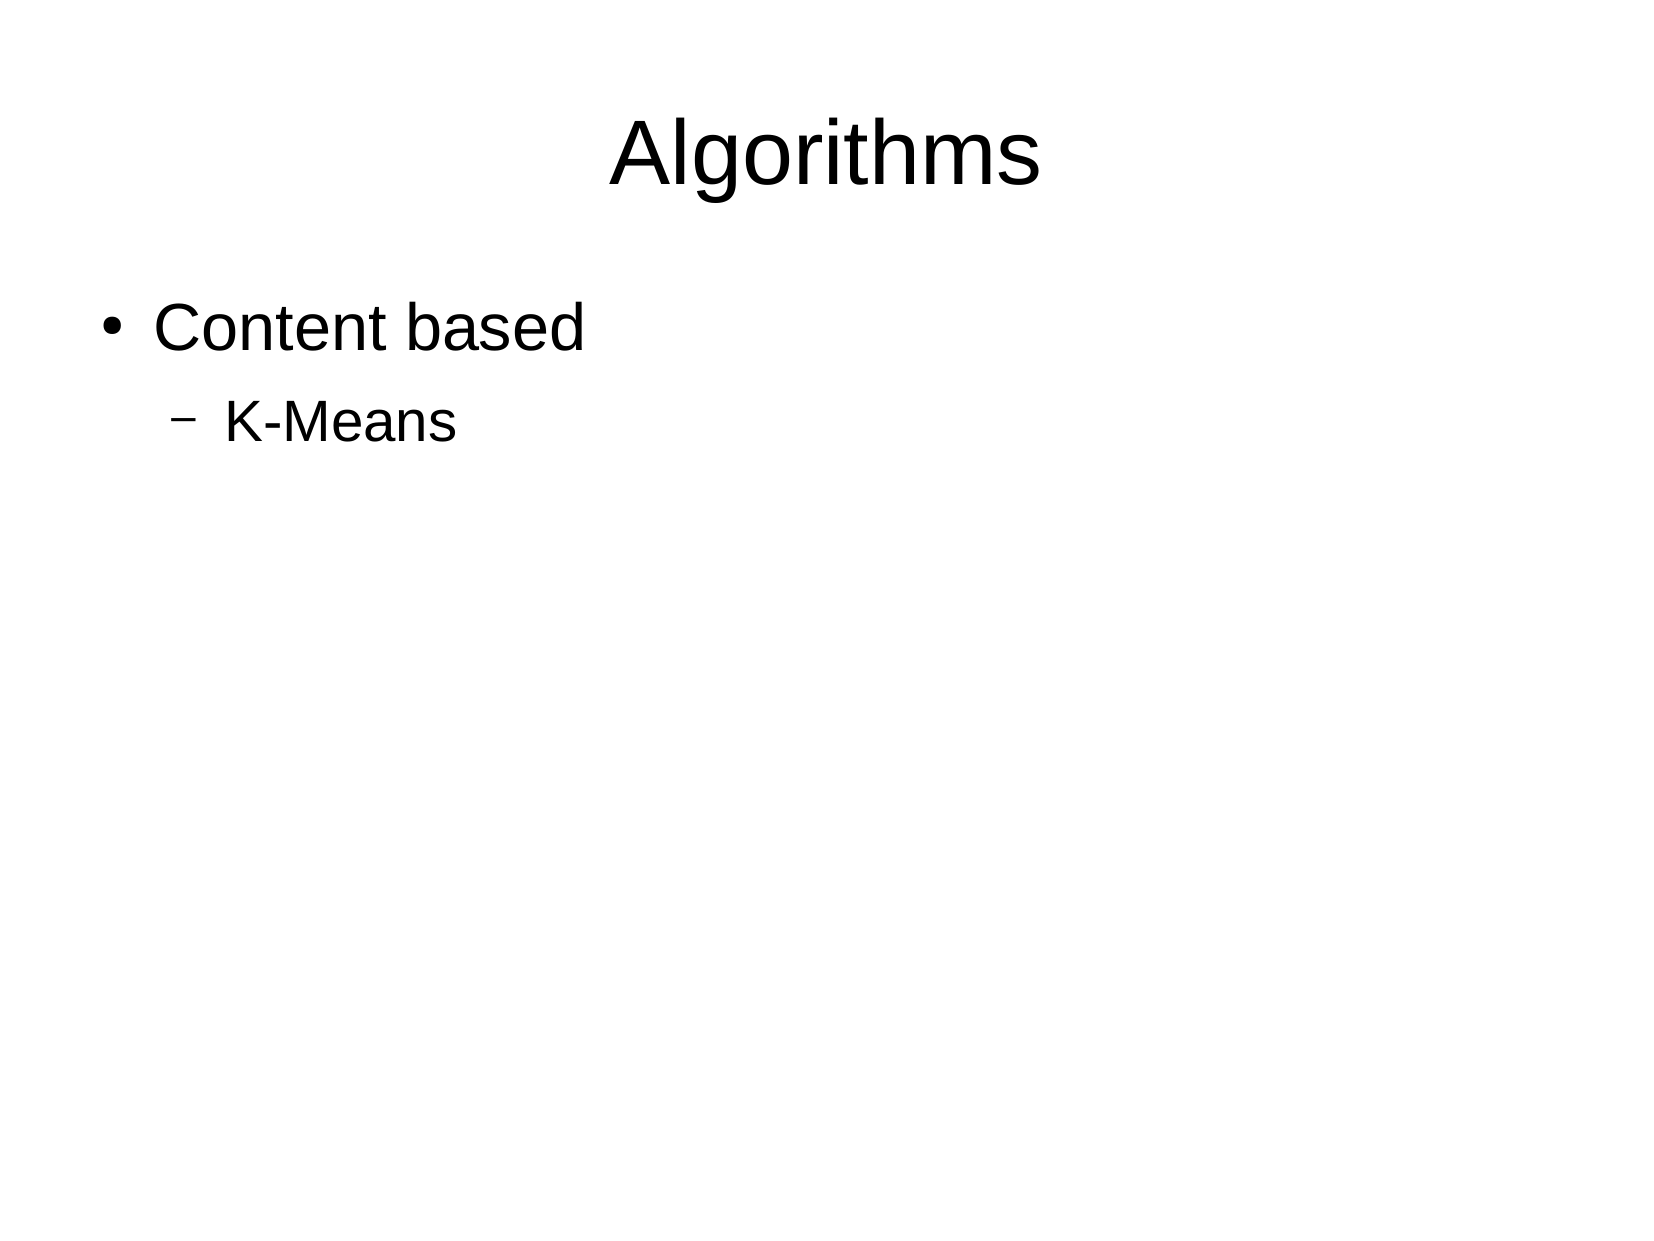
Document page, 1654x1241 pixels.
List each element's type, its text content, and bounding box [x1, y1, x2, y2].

title Algorithms [82, 49, 1571, 257]
list Content based K-Means [82, 290, 1571, 1010]
